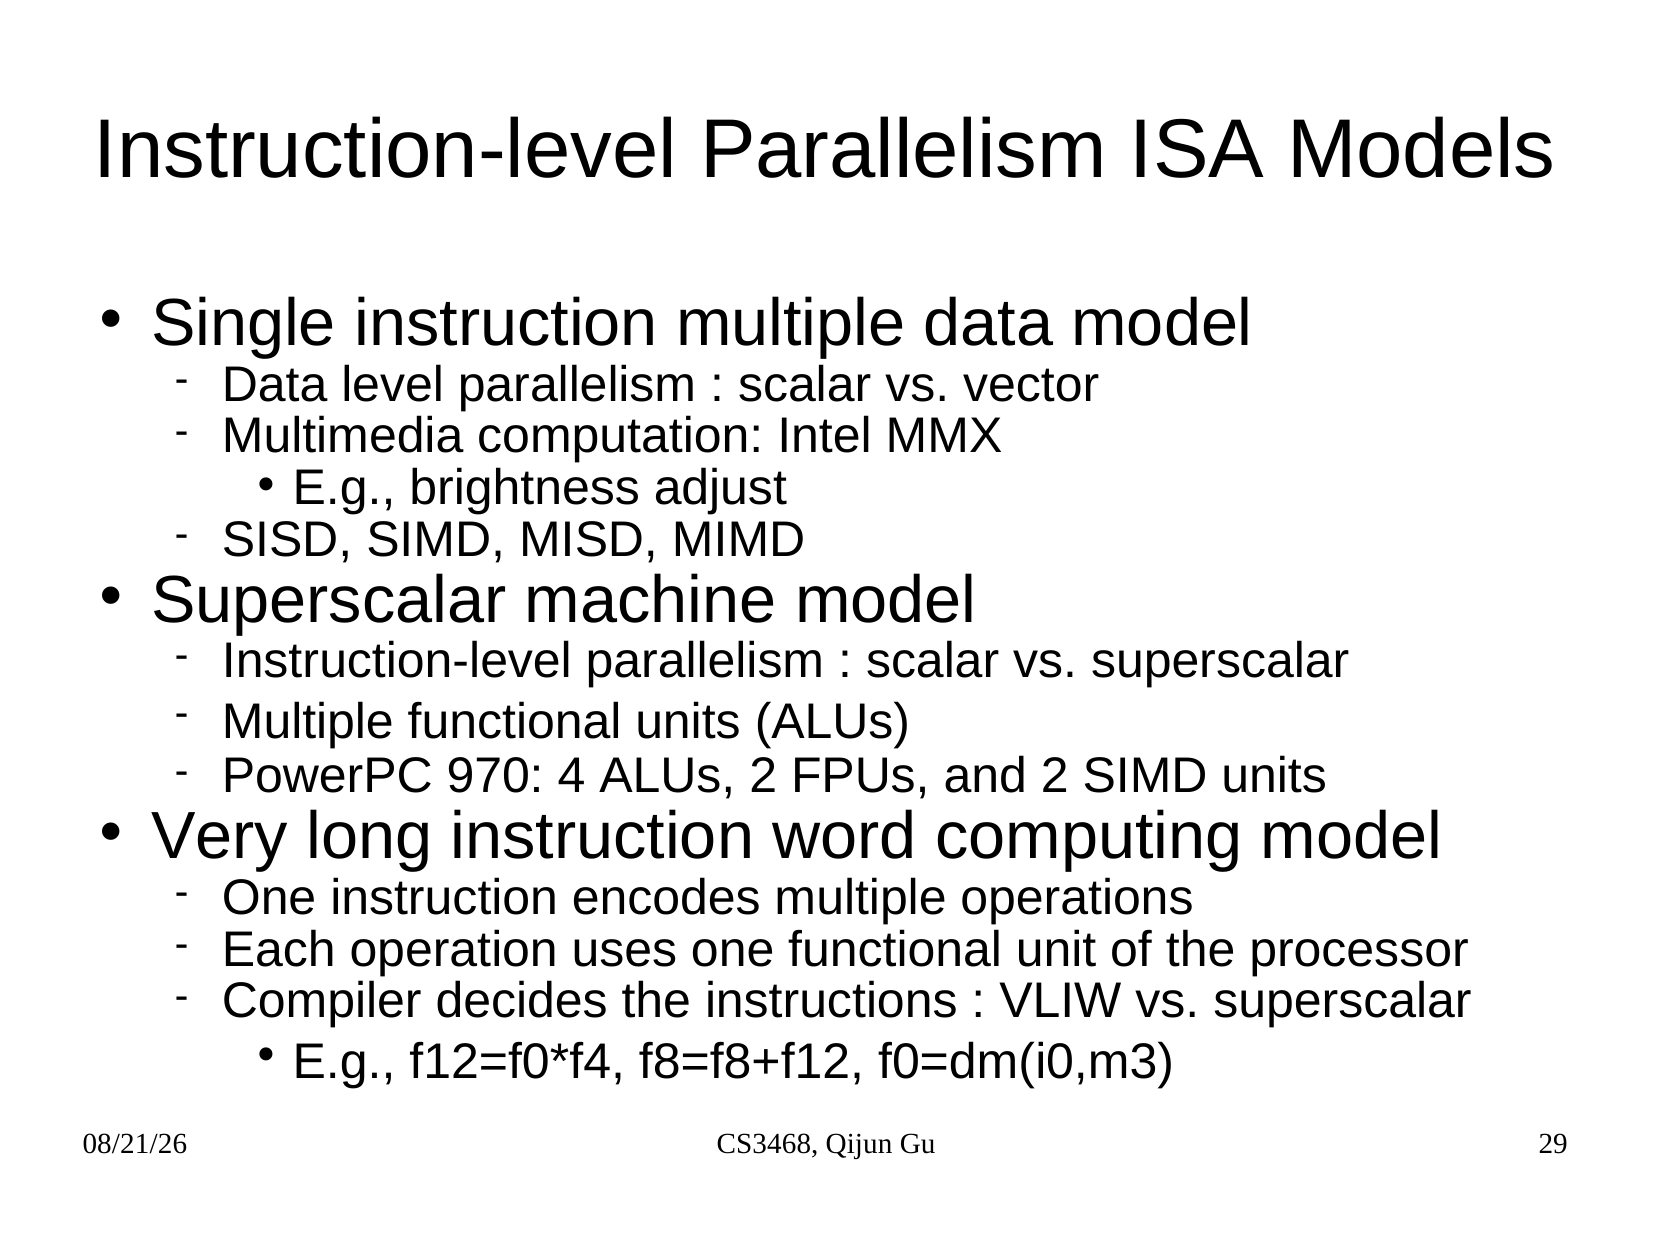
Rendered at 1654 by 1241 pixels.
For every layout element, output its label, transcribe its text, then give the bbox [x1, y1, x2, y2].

list Single instruction multiple data model Data level parallelism : scalar vs. vector Multimedia computation: Intel MMX E.g., brightness adjust SISD, SIMD, MISD, MIMD Superscalar machine model Instruction-level parallelism : scalar vs. superscalar Multiple functional units (ALUs)‏ PowerPC 970: 4 ALUs, 2 FPUs, and 2 SIMD units Very long instruction word computing model One instruction encodes multiple operations Each operation uses one functional unit of the processor Compiler decides the instructions : VLIW vs. superscalar E.g., f12=f0*f4, f8=f8+f12, f0=dm(i0,m3)‏ [82, 290, 1569, 1128]
title Instruction-level Parallelism ISA Models [82, 56, 1569, 247]
